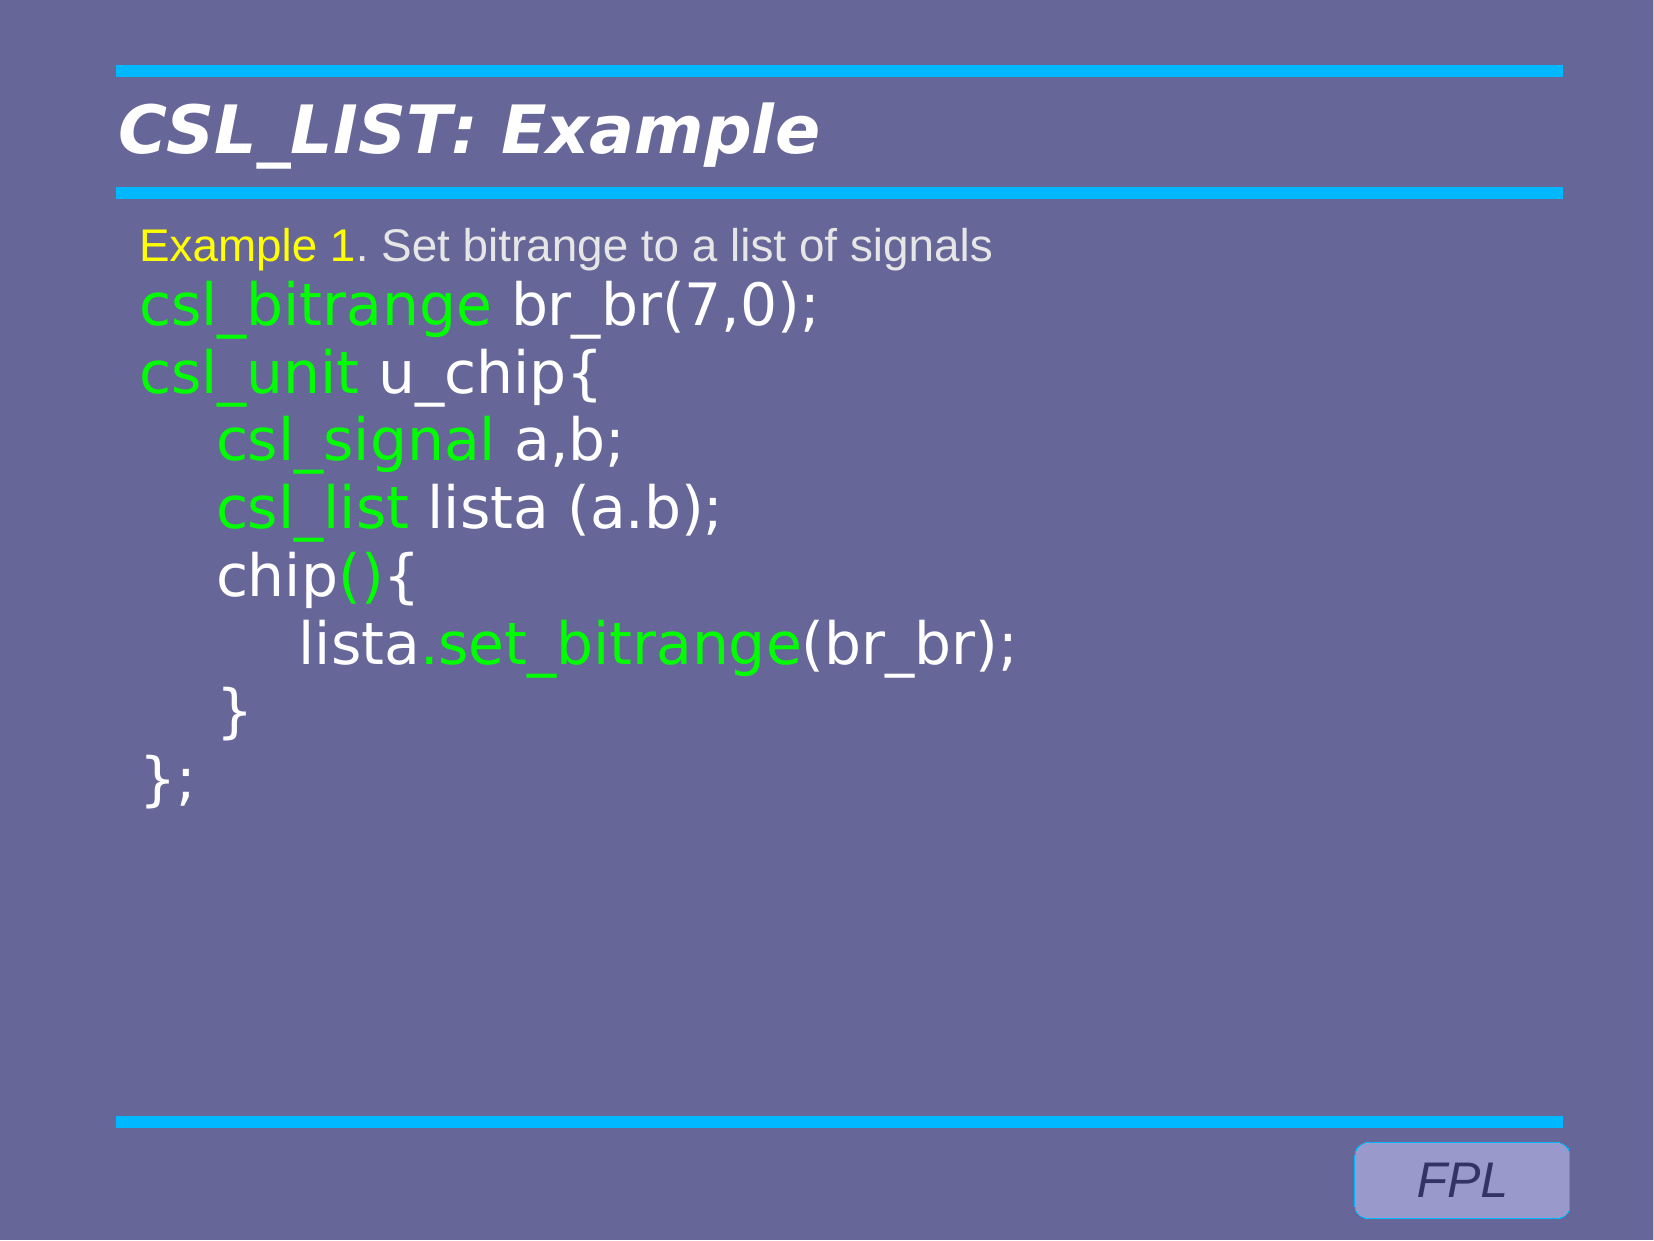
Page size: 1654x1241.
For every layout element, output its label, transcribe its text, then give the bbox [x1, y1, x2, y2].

title CSL_LIST: Example [118, 41, 1531, 219]
list Example 1. Set bitrange to a list of signals csl_bitrange br_br(7,0); csl_unit u_chip{ csl_signal a,b; csl_list lista (a.b); chip(){ lista.set_bitrange(br_br); } }; [121, 220, 1561, 1118]
